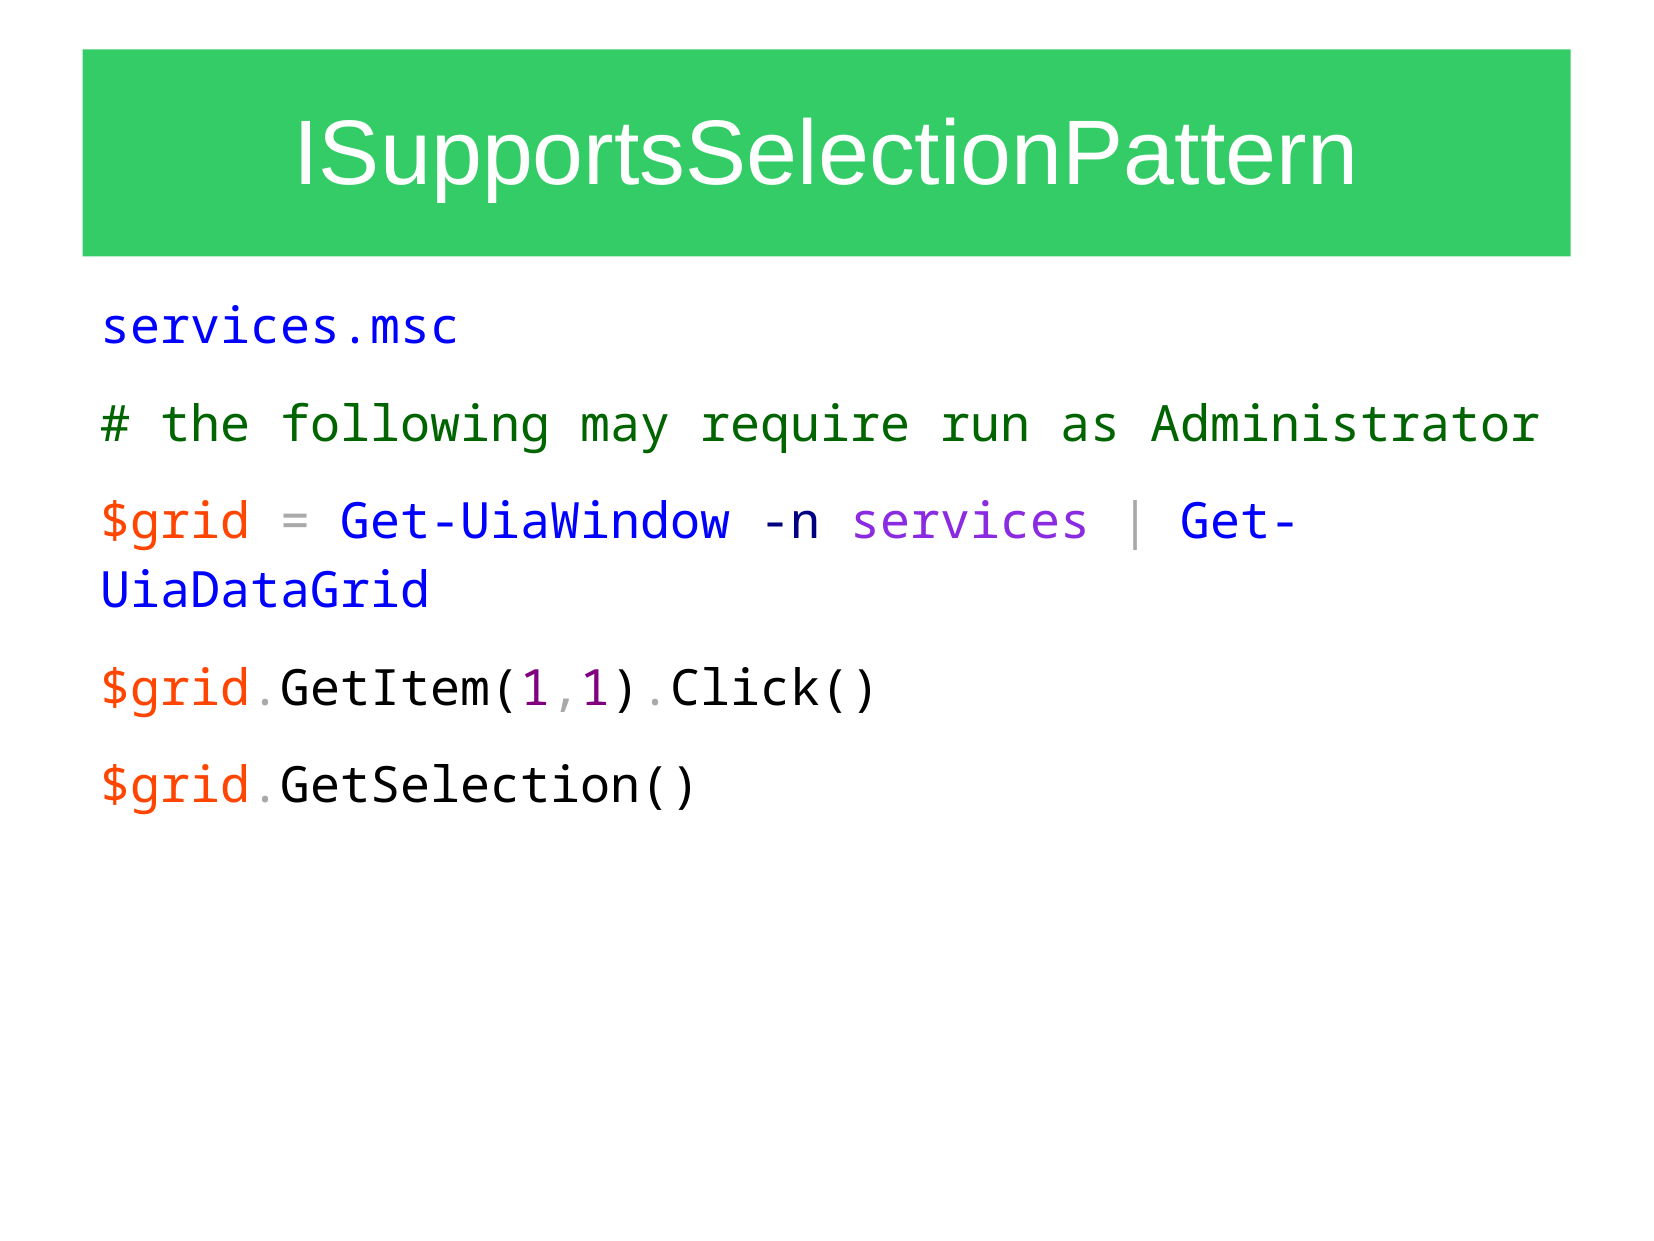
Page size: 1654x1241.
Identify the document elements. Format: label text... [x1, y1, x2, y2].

list services.msc # the following may require run as Administrator $grid = Get-UiaWindow -n services | Get-UiaDataGrid $grid.GetItem(1,1).Click() $grid.GetSelection() [100, 290, 1556, 1010]
title ISupportsSelectionPattern [82, 49, 1571, 257]
